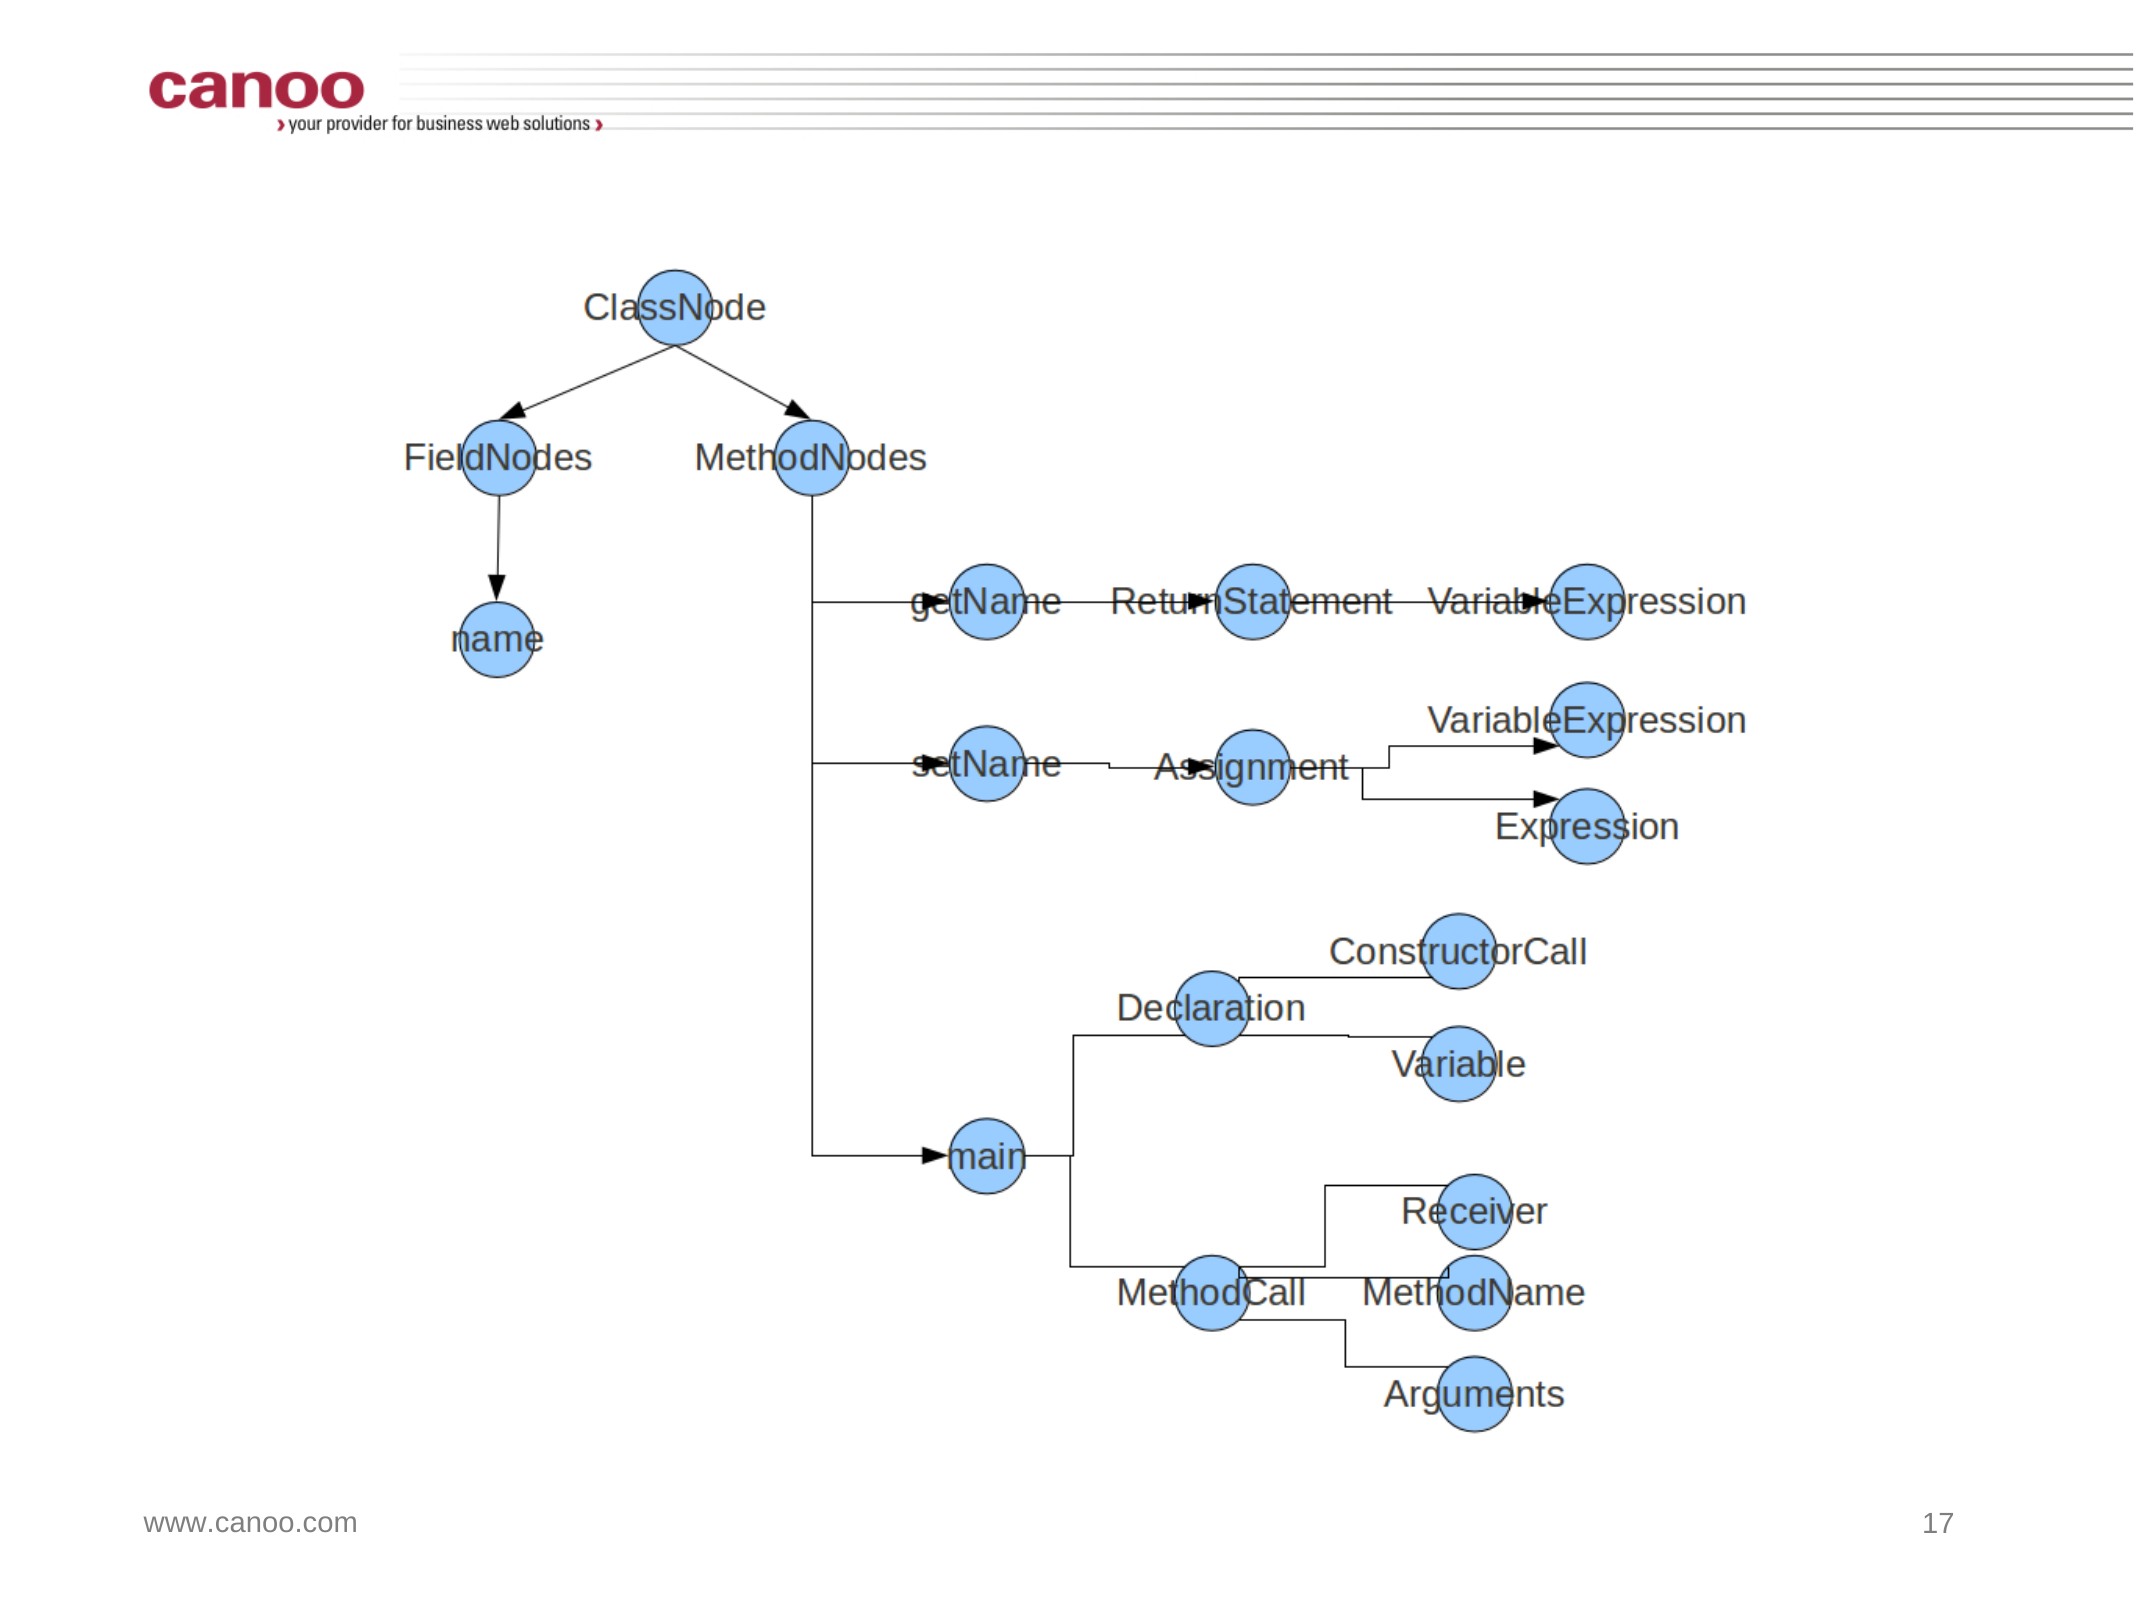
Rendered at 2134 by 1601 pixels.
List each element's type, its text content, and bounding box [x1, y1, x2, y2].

text_box <number> [1912, 1496, 1965, 1547]
picture [0, 21, 2134, 1443]
